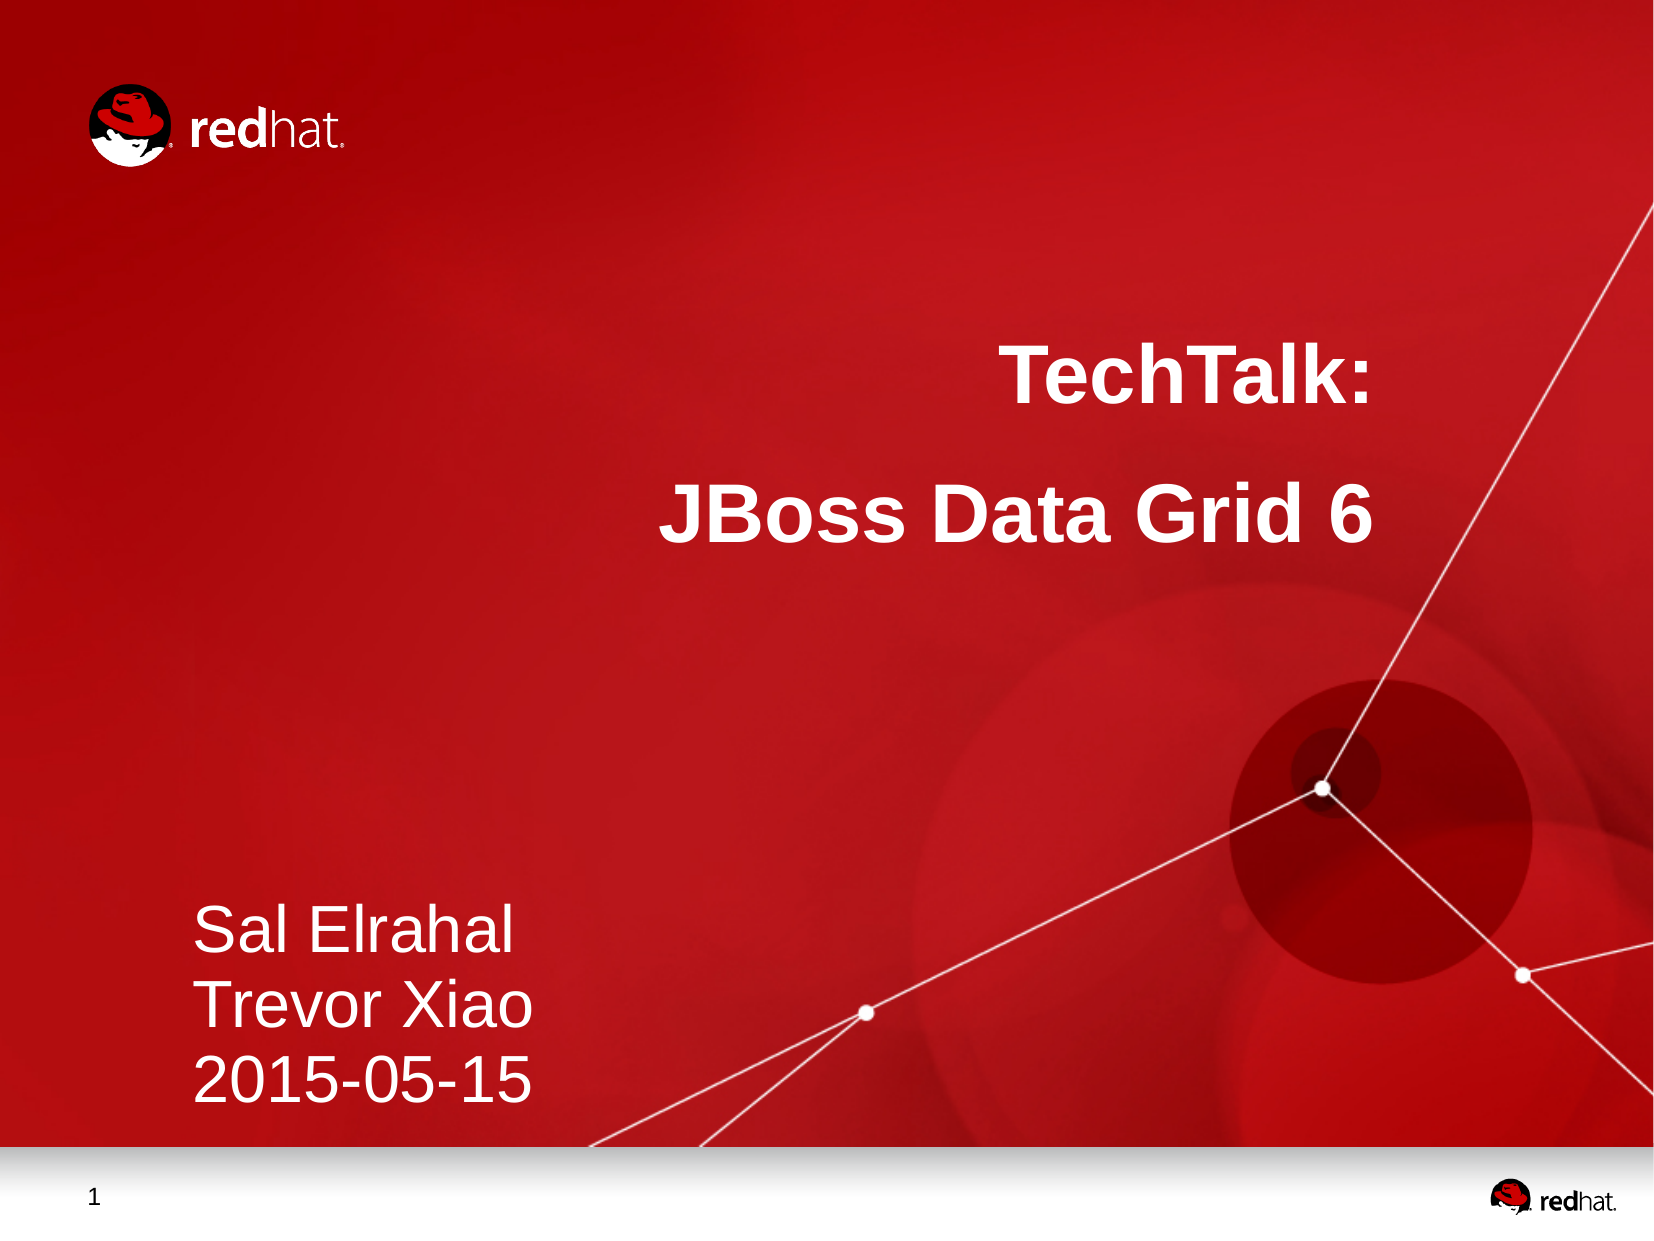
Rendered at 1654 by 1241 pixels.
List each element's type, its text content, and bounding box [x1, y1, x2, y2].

text_box TechTalk: JBoss Data Grid 6 [170, 273, 1408, 1051]
text_box Sal Elrahal Trevor Xiao 2015-05-15 [178, 885, 1445, 1125]
picture [0, 0, 1654, 1241]
